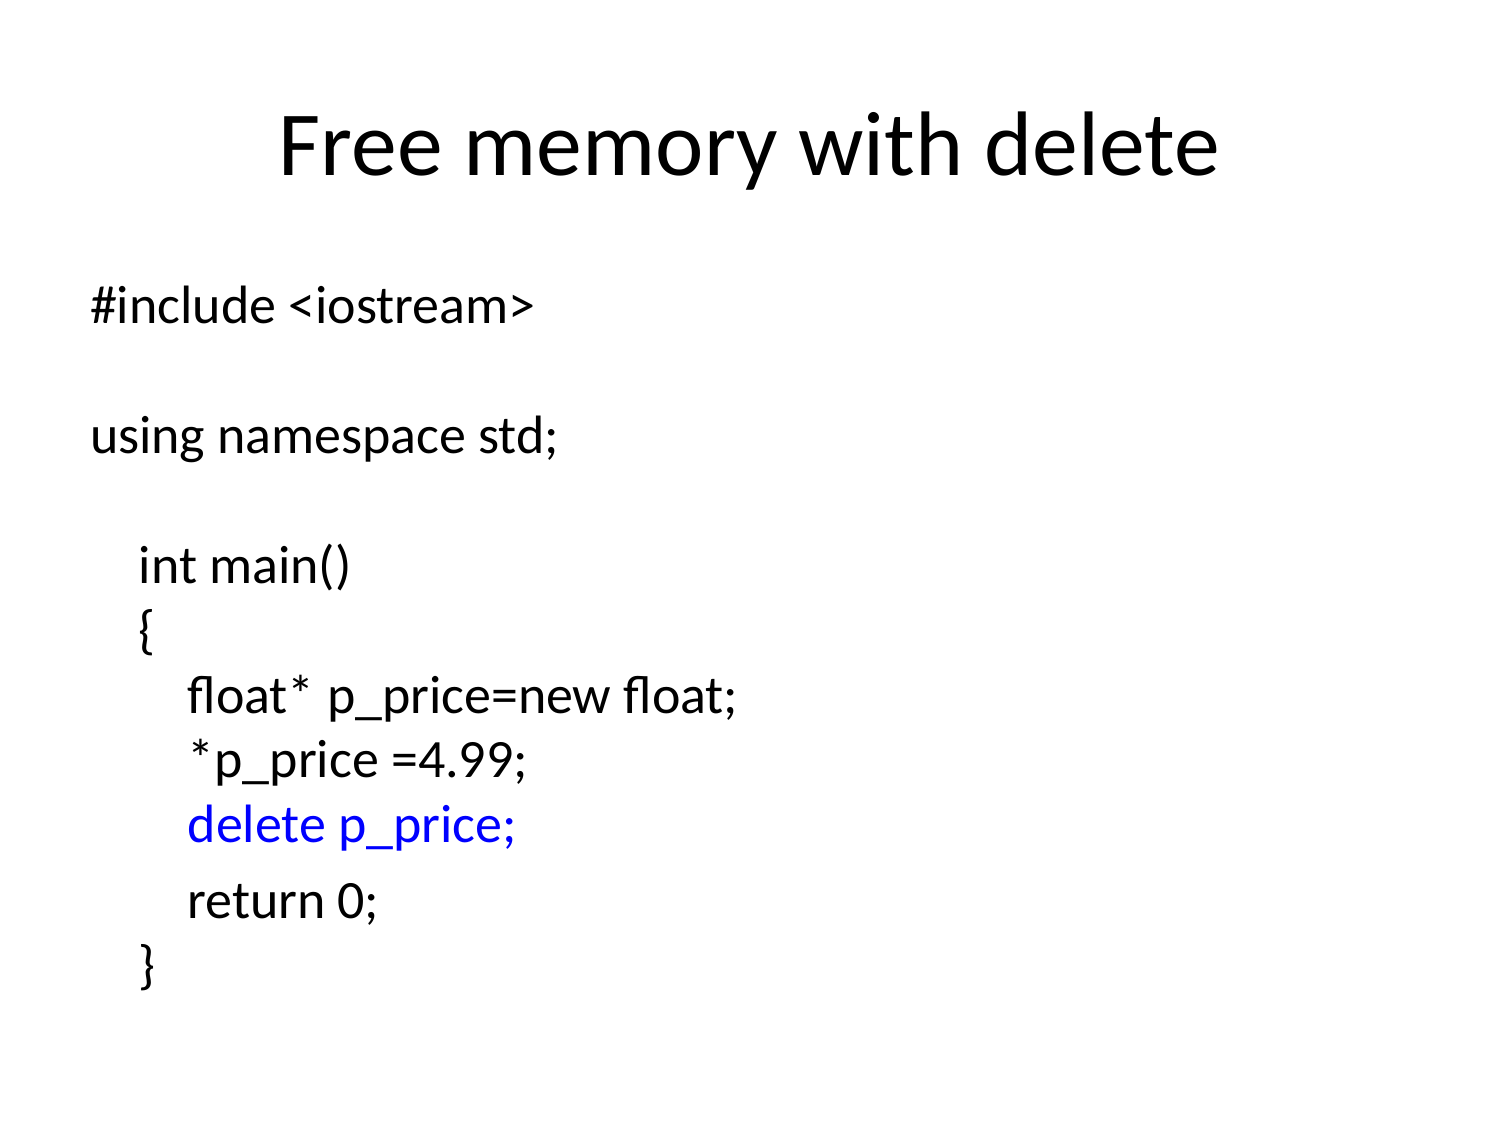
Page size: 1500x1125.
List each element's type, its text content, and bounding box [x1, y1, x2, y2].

title Free memory with delete [75, 45, 1425, 233]
list #include <iostream> using namespace std; int main() { float* p_price=new float; *p_price =4.99; delete p_price; return 0; } [75, 262, 1425, 1005]
